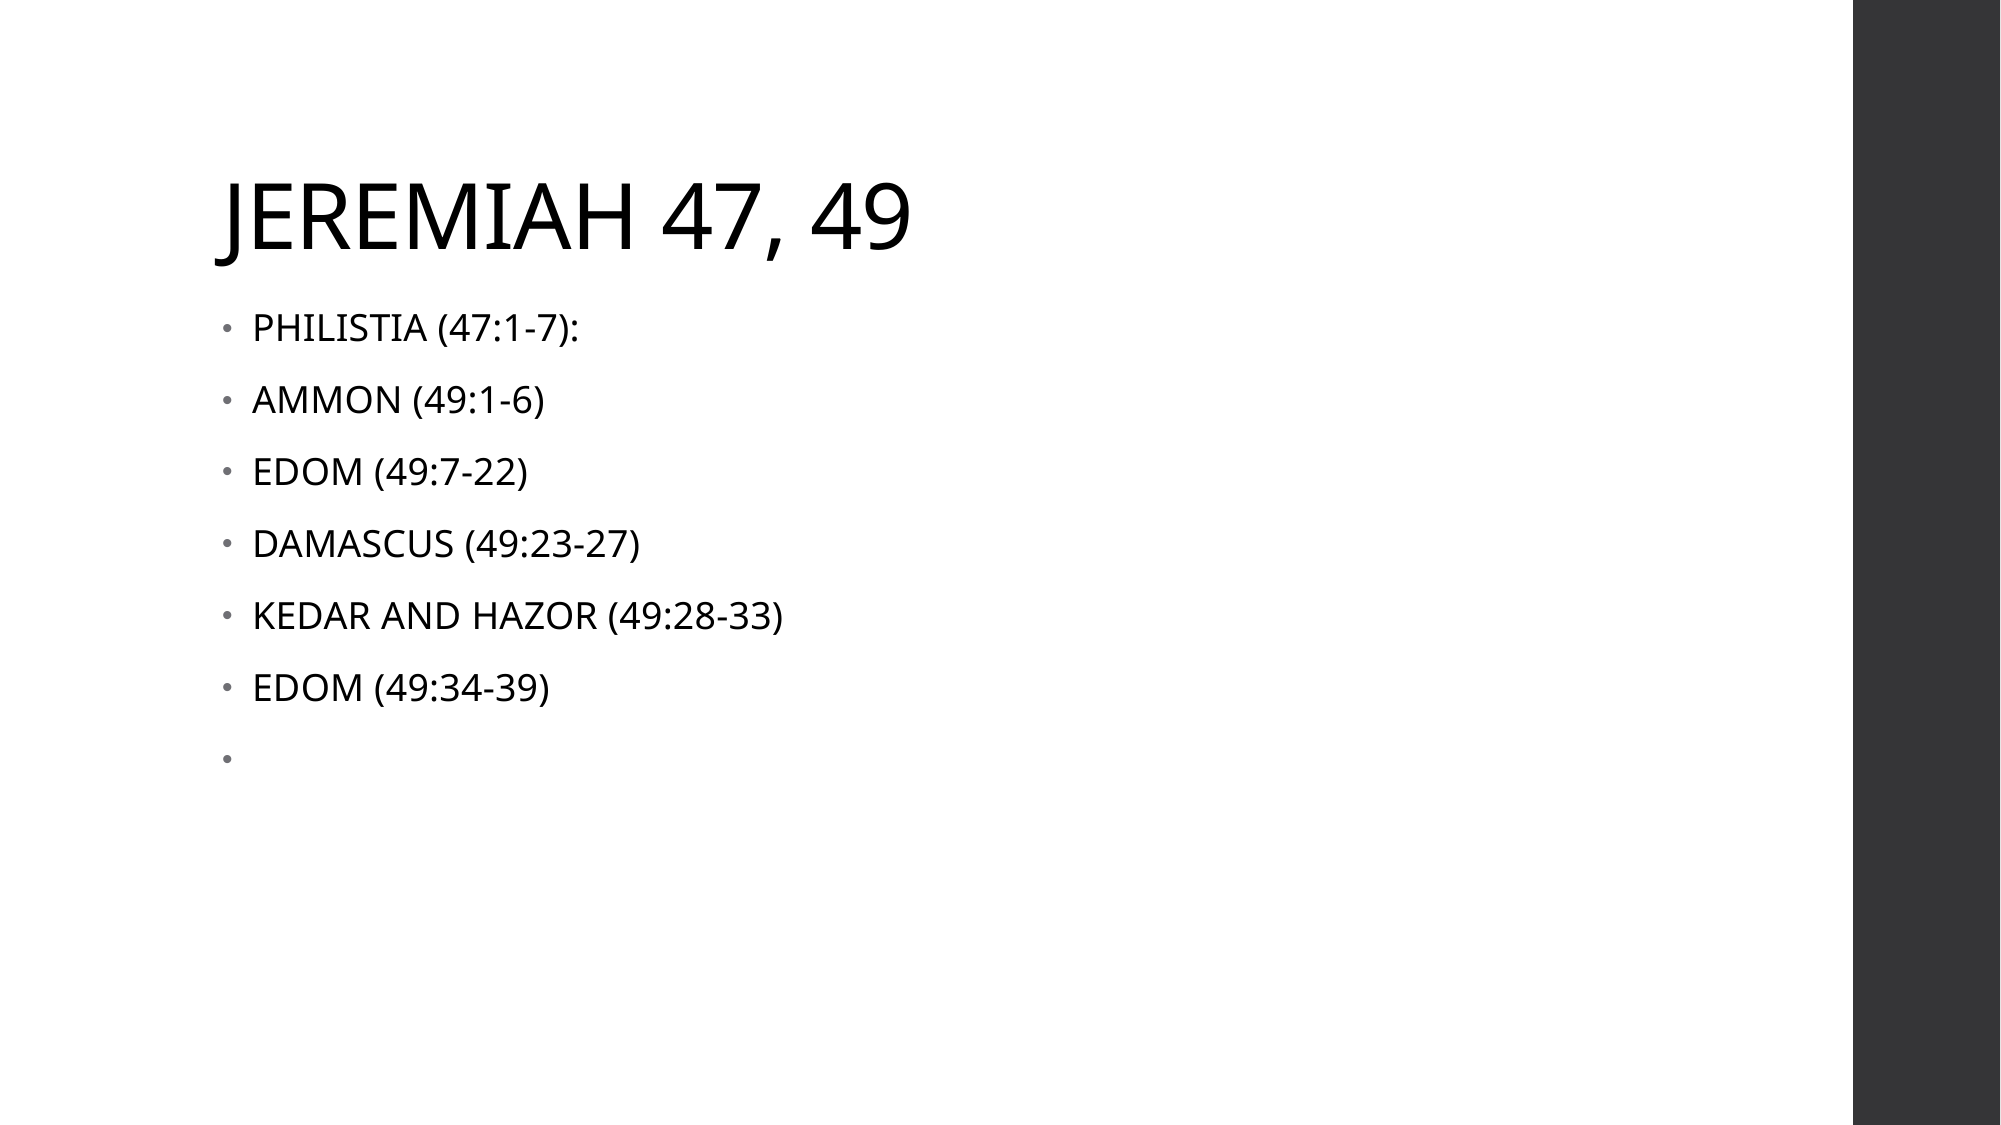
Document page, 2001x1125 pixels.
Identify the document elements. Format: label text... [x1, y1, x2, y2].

title JEREMIAH 47, 49 [206, 60, 1797, 278]
list PHILISTIA (47:1-7): AMMON (49:1-6) EDOM (49:7-22) DAMASCUS (49:23-27) KEDAR AND HAZOR (49:28-33) EDOM (49:34-39) [206, 299, 1617, 1014]
